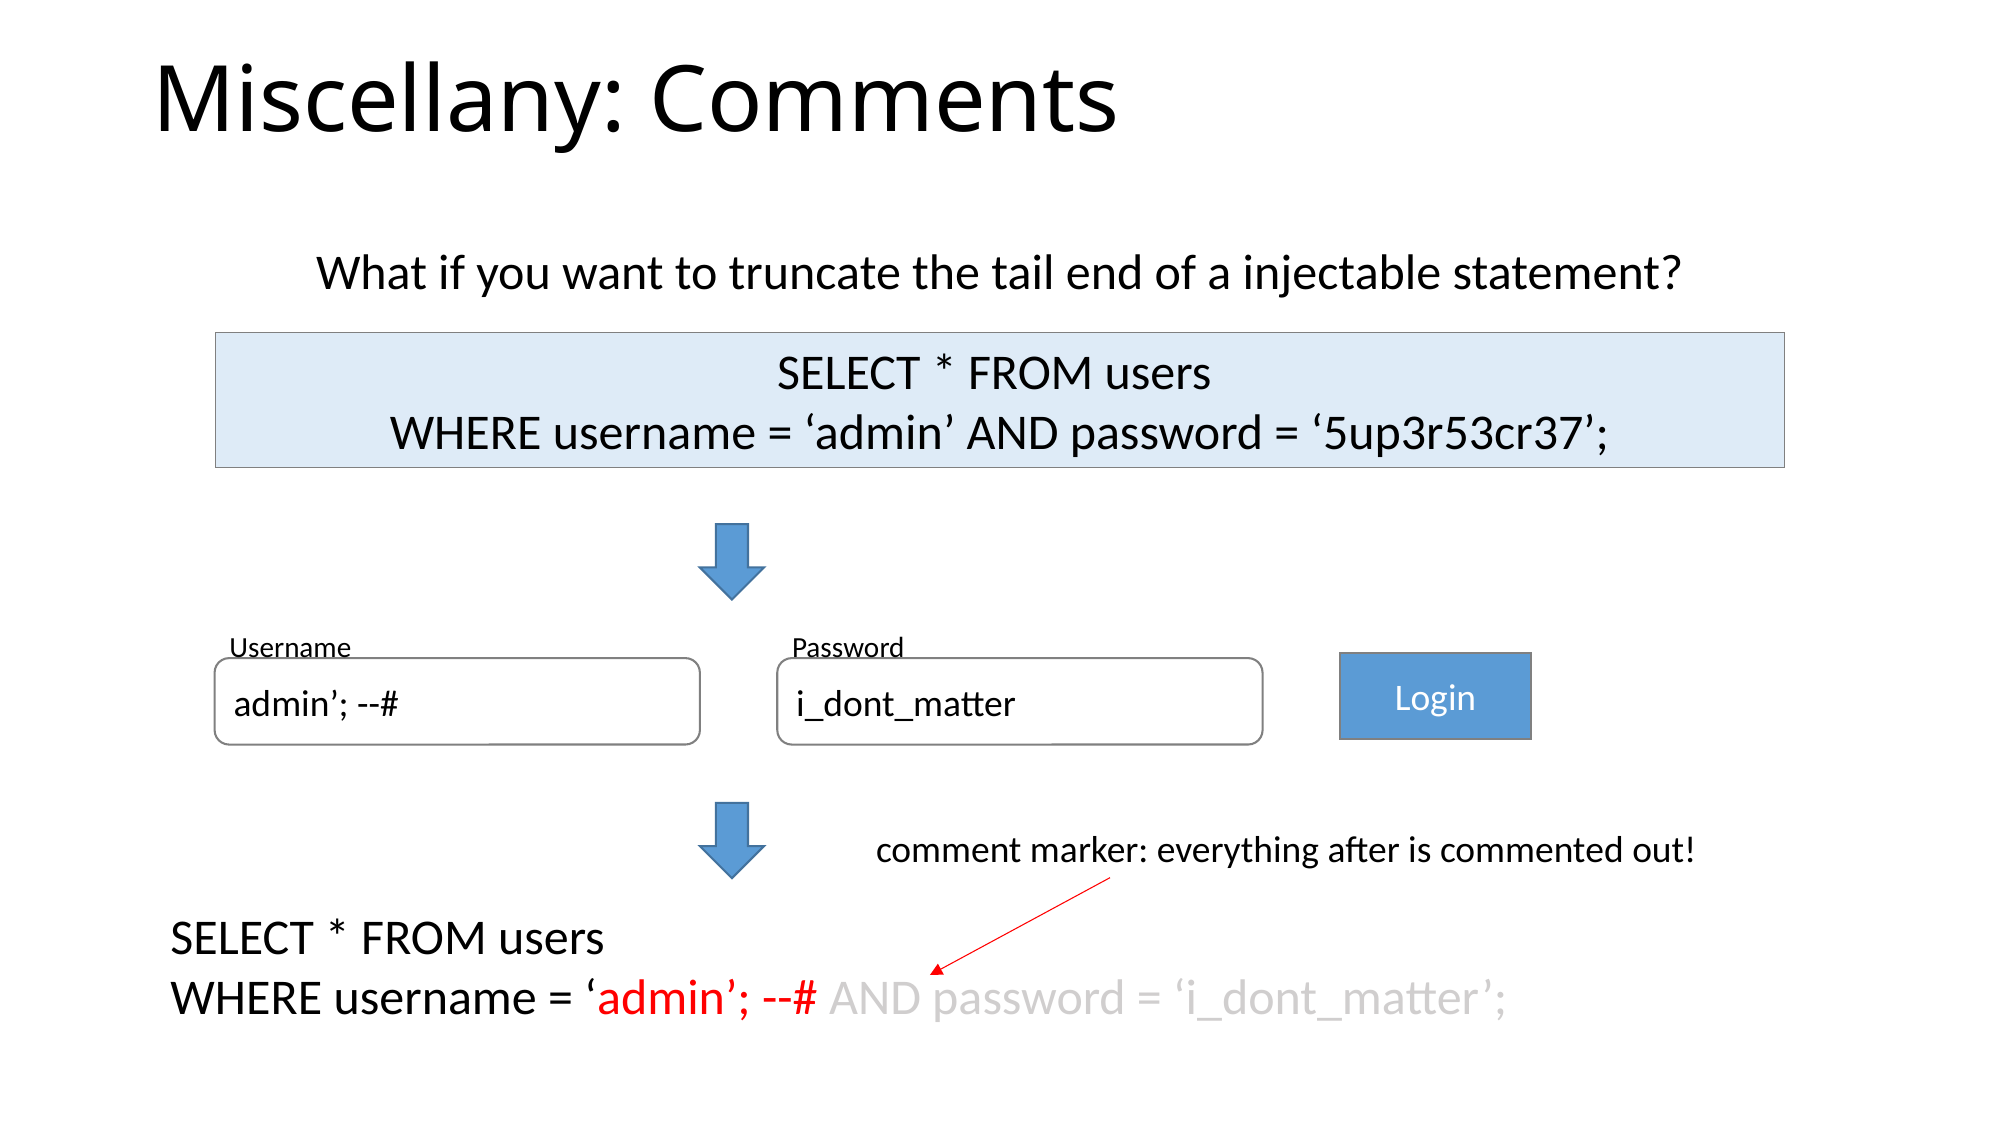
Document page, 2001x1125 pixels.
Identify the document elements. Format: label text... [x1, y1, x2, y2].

text_box SELECT * FROM users WHERE username = ‘admin’ AND password = ‘5up3r53cr37’; [215, 332, 1785, 468]
text_box i_dont_matter [777, 658, 1263, 745]
text_box comment marker: everything after is commented out! [861, 817, 1912, 878]
text_box Login [1365, 665, 1505, 726]
title Miscellany: Comments [137, 42, 1863, 163]
text_box [1339, 652, 1531, 740]
text_box admin’; --# [214, 658, 700, 745]
text_box [699, 524, 765, 600]
text_box SELECT * FROM users WHERE username = ‘admin’; --# AND password = ‘i_dont_matter’; [155, 896, 1875, 1032]
text_box Password [777, 620, 1042, 671]
text_box Username [214, 620, 480, 671]
text_box What if you want to truncate the tail end of a injectable statement? [97, 232, 1903, 308]
text_box [699, 802, 765, 879]
